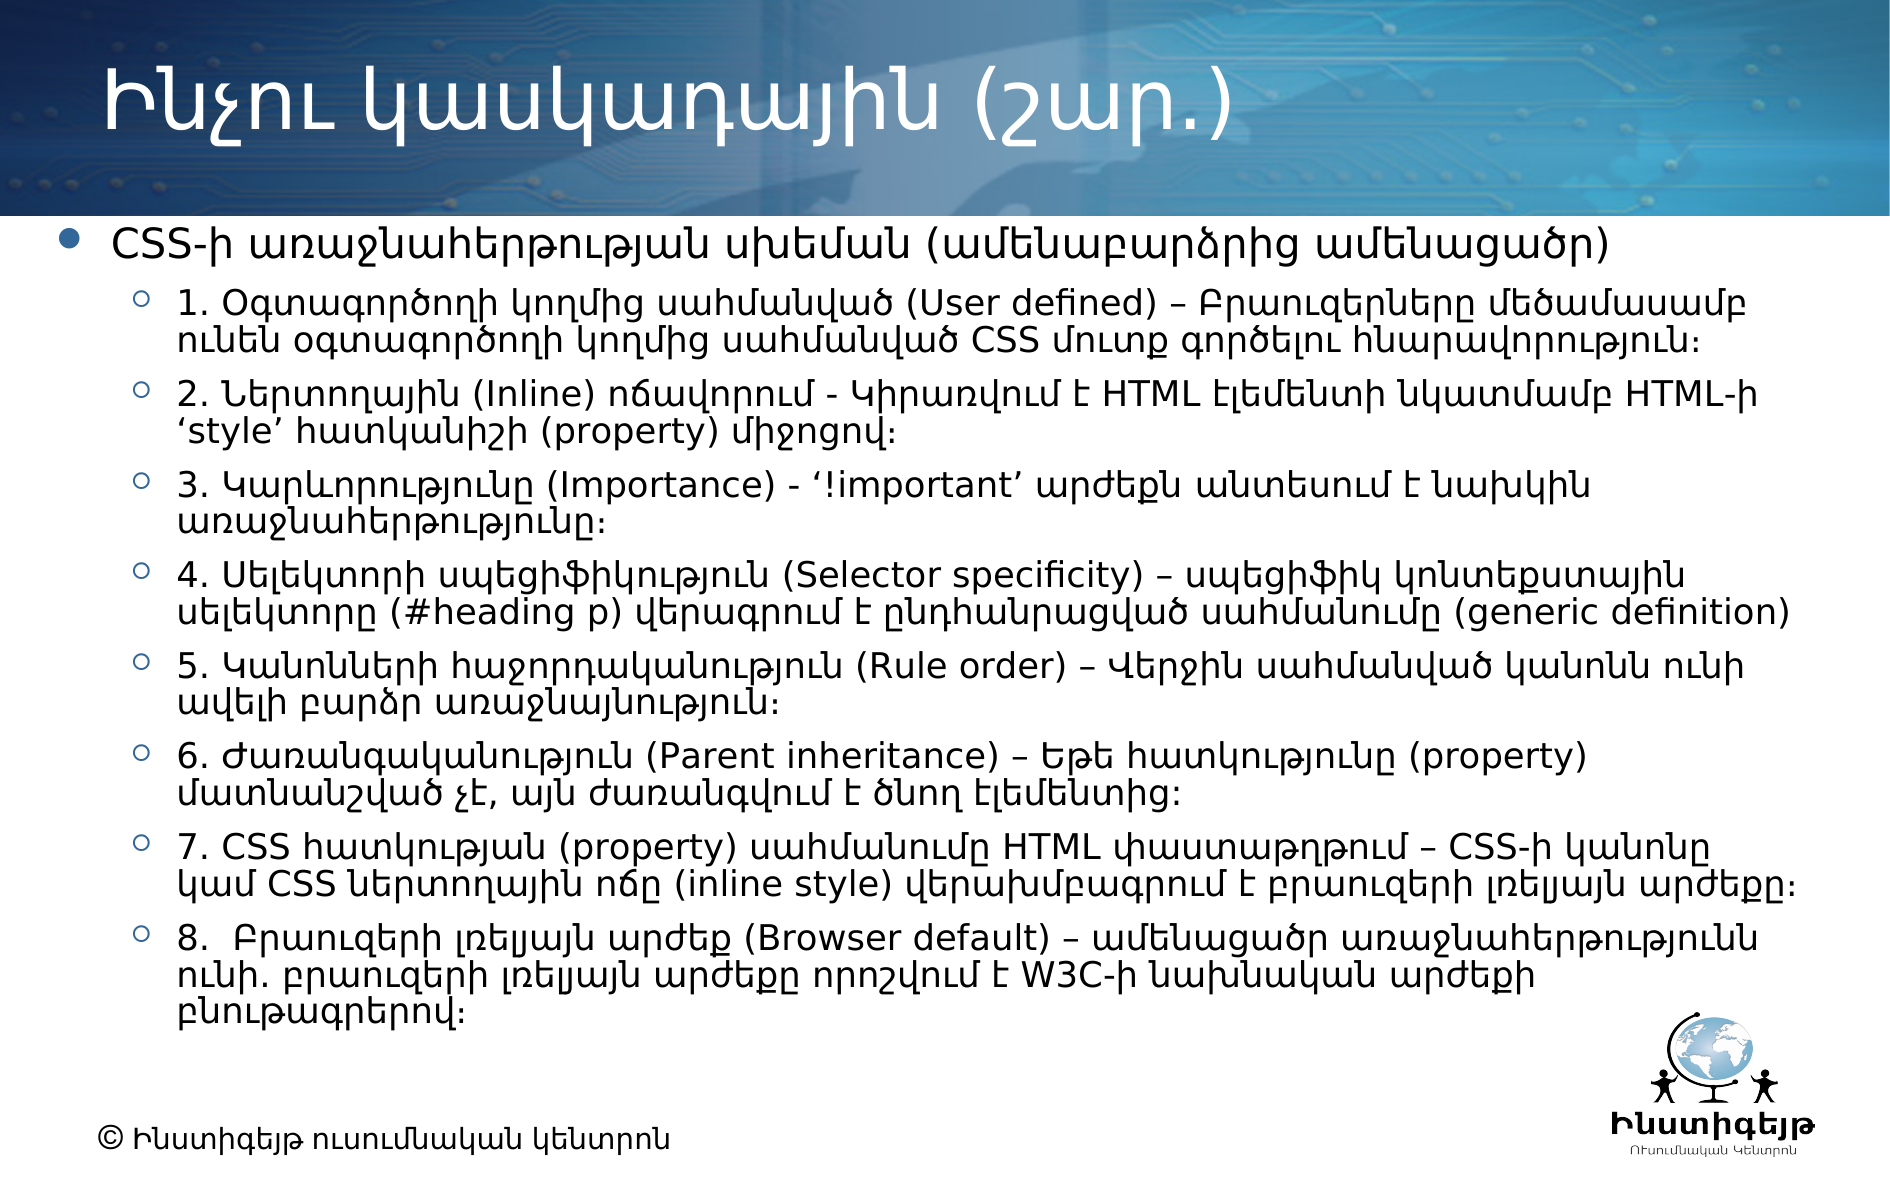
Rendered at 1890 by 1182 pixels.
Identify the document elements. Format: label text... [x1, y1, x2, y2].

picture [0, 0, 1890, 216]
picture [1612, 1012, 1815, 1157]
list CSS-ի առաջնահերթության սխեման (ամենաբարձրից ամենացածր) 1. Օգտագործողի կողմից սահմանված (User defined) – Բրաուզերները մեծամասամբ ունեն օգտագործողի կողմից սահմանված CSS մուտք գործելու հնարավորություն։ 2. Ներտողային (Inline) ոճավորում - Կիրառվում է HTML էլեմենտի նկատմամբ HTML-ի ‘style’ հատկանիշի (property) միջոցով։ 3. Կարևորությունը (Importance) - ‘!important’ արժեքն անտեսում է նախկին առաջնահերթությունը։ 4. Սելեկտորի սպեցիֆիկություն (Selector specificity) – սպեցիֆիկ կոնտեքստային սելեկտորը (#heading p) վերագրում է ընդհանրացված սահմանումը (generic definition) 5. Կանոնների հաջորդականություն (Rule order) – Վերջին սահմանված կանոնն ունի ավելի բարձր առաջնայնություն։ 6. Ժառանգականություն (Parent inheritance) – Եթե հատկությունը (property) մատնանշված չէ, այն ժառանգվում է ծնող էլեմենտից: 7. CSS հատկության (property) սահմանումը HTML փաստաթղթում – CSS-ի կանոնը կամ CSS ներտողային ոճը (inline style) վերախմբագրում է բրաուզերի լռելյայն արժեքը։ 8. Բրաուզերի լռելյայն արժեք (Browser default) – ամենացածր առաջնահերթությունն ունի․ բրաուզերի լռելյայն արժեքը որոշվում է W3C-ի նախնական արժեքի բնութագրերով։ [55, 223, 1801, 252]
